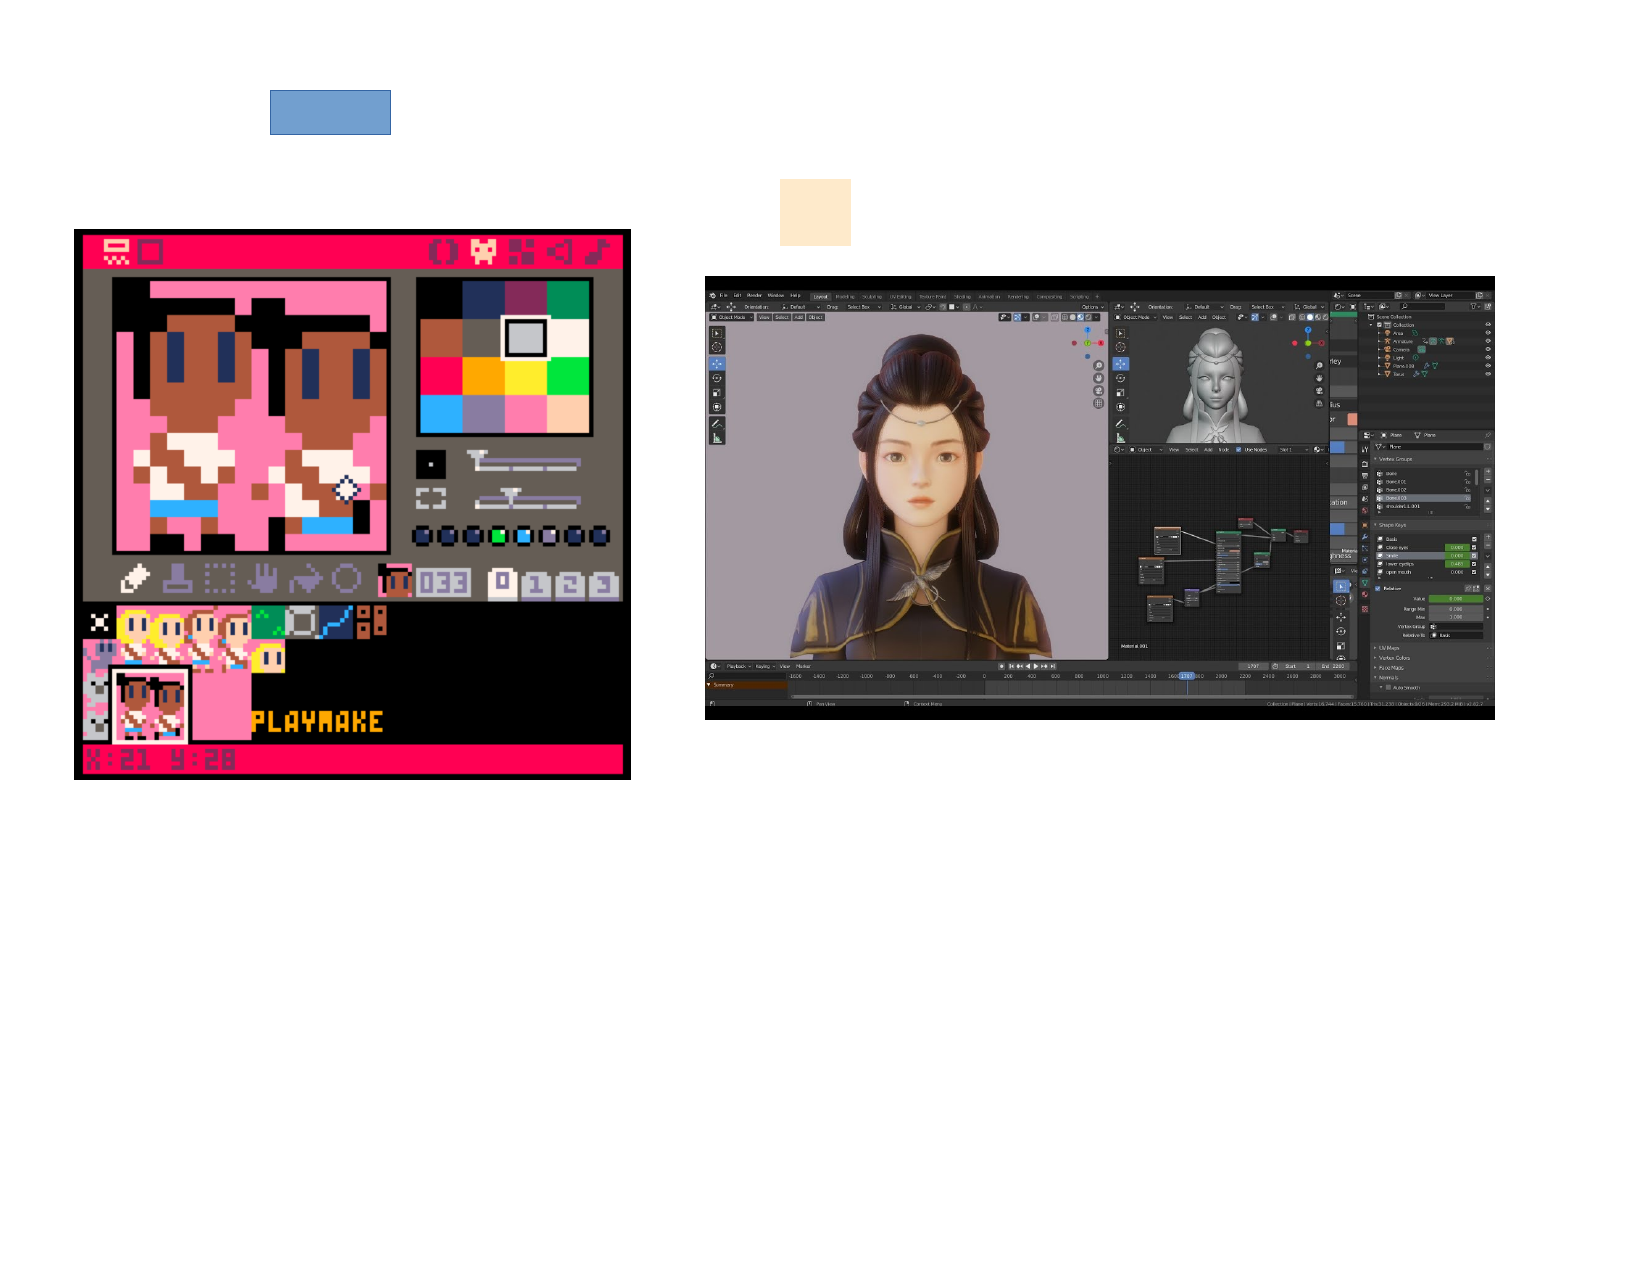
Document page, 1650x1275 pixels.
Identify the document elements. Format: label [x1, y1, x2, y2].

picture [780, 179, 851, 246]
picture [705, 276, 1495, 721]
picture [74, 229, 631, 781]
text_box [270, 90, 391, 135]
